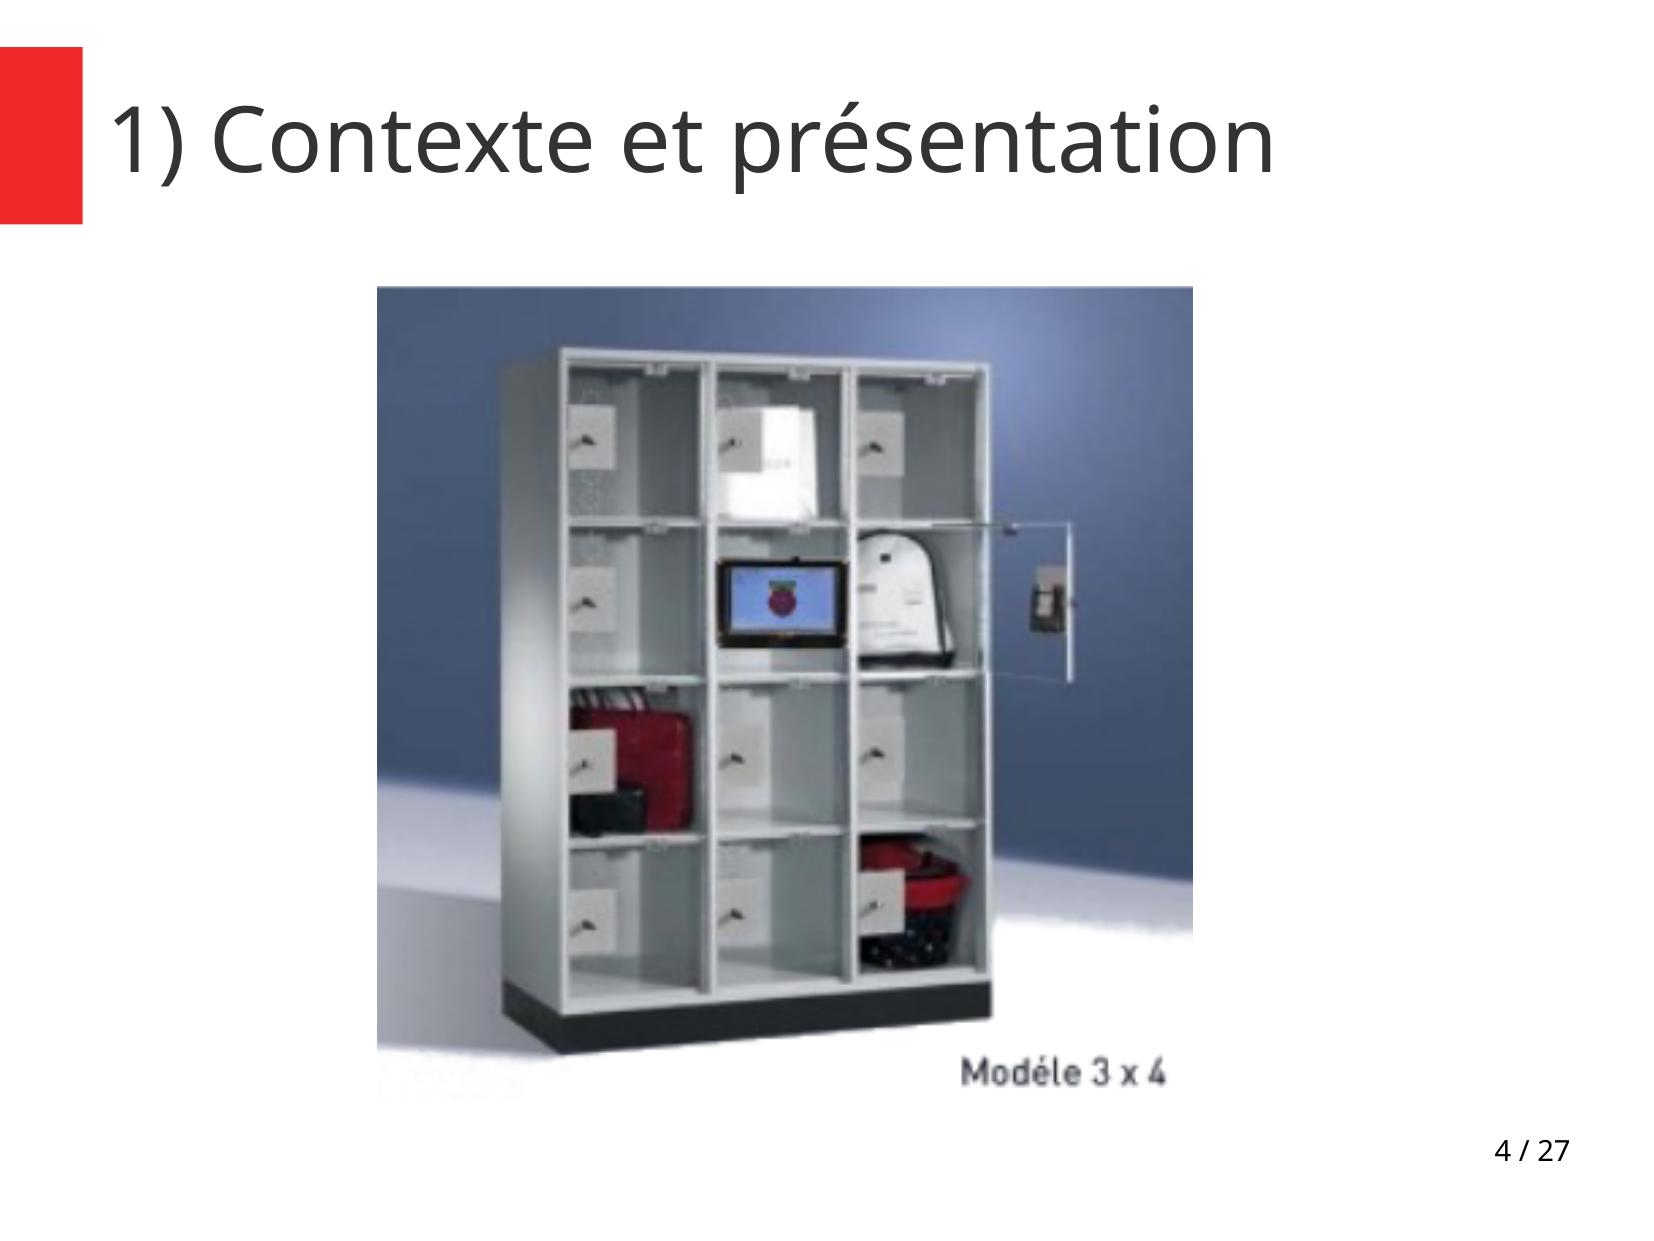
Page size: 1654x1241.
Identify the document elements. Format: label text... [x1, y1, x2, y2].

picture [377, 286, 1193, 1099]
title 1) Contexte et présentation [106, 49, 1619, 225]
